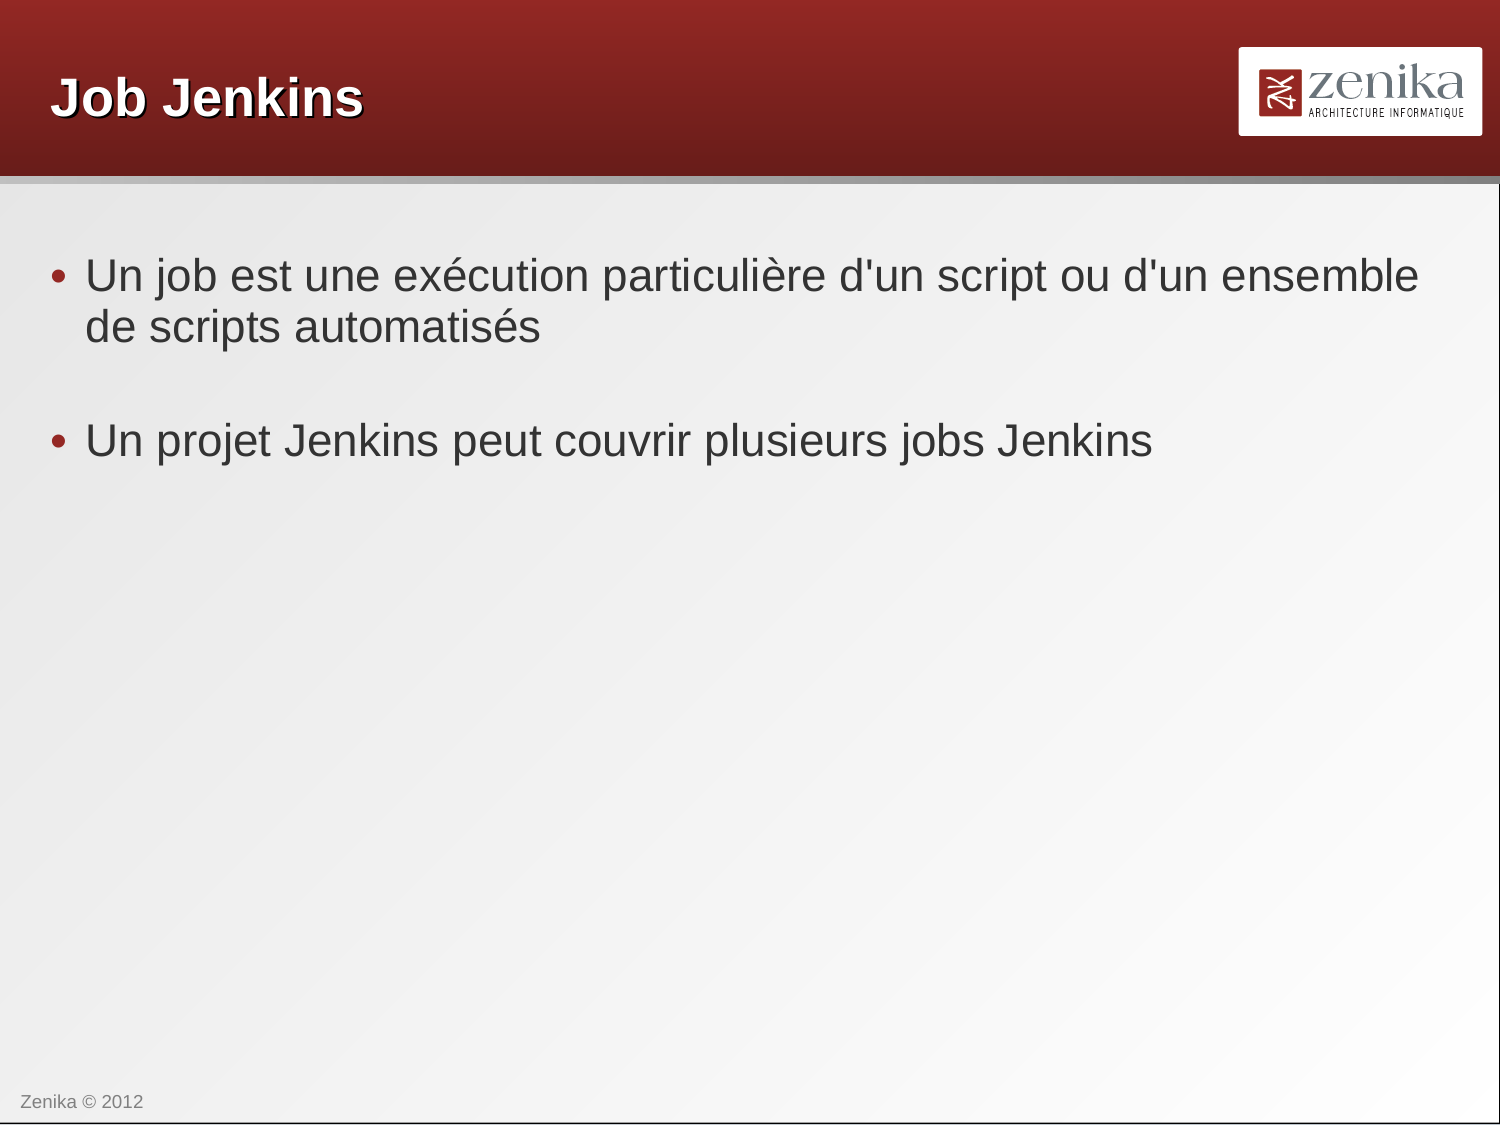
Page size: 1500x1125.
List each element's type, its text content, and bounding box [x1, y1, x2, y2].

list Un job est une exécution particulière d'un script ou d'un ensemble de scripts automatisés Un projet Jenkins peut couvrir plusieurs jobs Jenkins [50, 249, 1435, 1079]
picture [1257, 58, 1464, 125]
title Job Jenkins [50, 15, 1206, 180]
